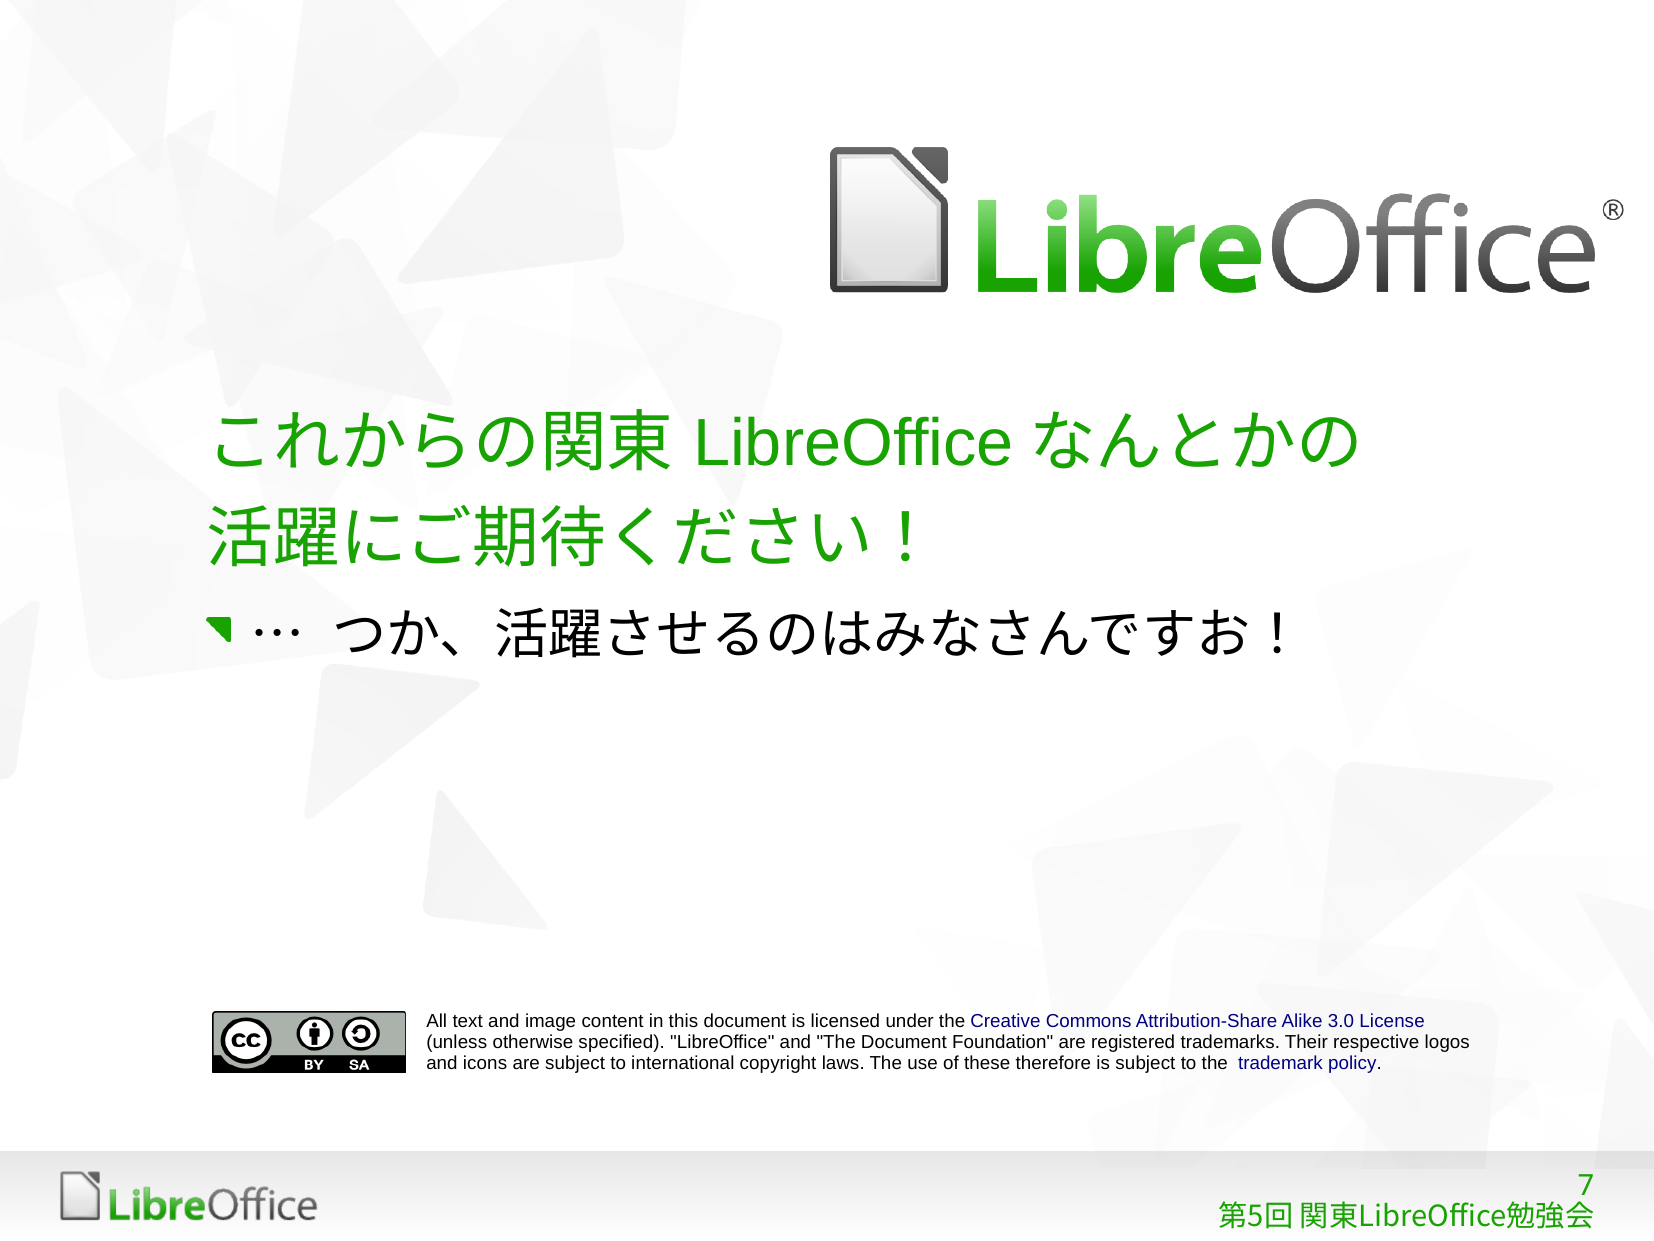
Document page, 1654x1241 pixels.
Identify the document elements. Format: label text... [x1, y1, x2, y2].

list … つか、活躍させるのはみなさんですお！ [206, 590, 1477, 945]
picture [41, 1152, 337, 1240]
picture [212, 1011, 406, 1073]
picture [0, 0, 1654, 930]
title これからの関東LibreOfficeなんとかの 活躍にご期待ください！ [206, 395, 1477, 573]
picture [915, 548, 1654, 1169]
